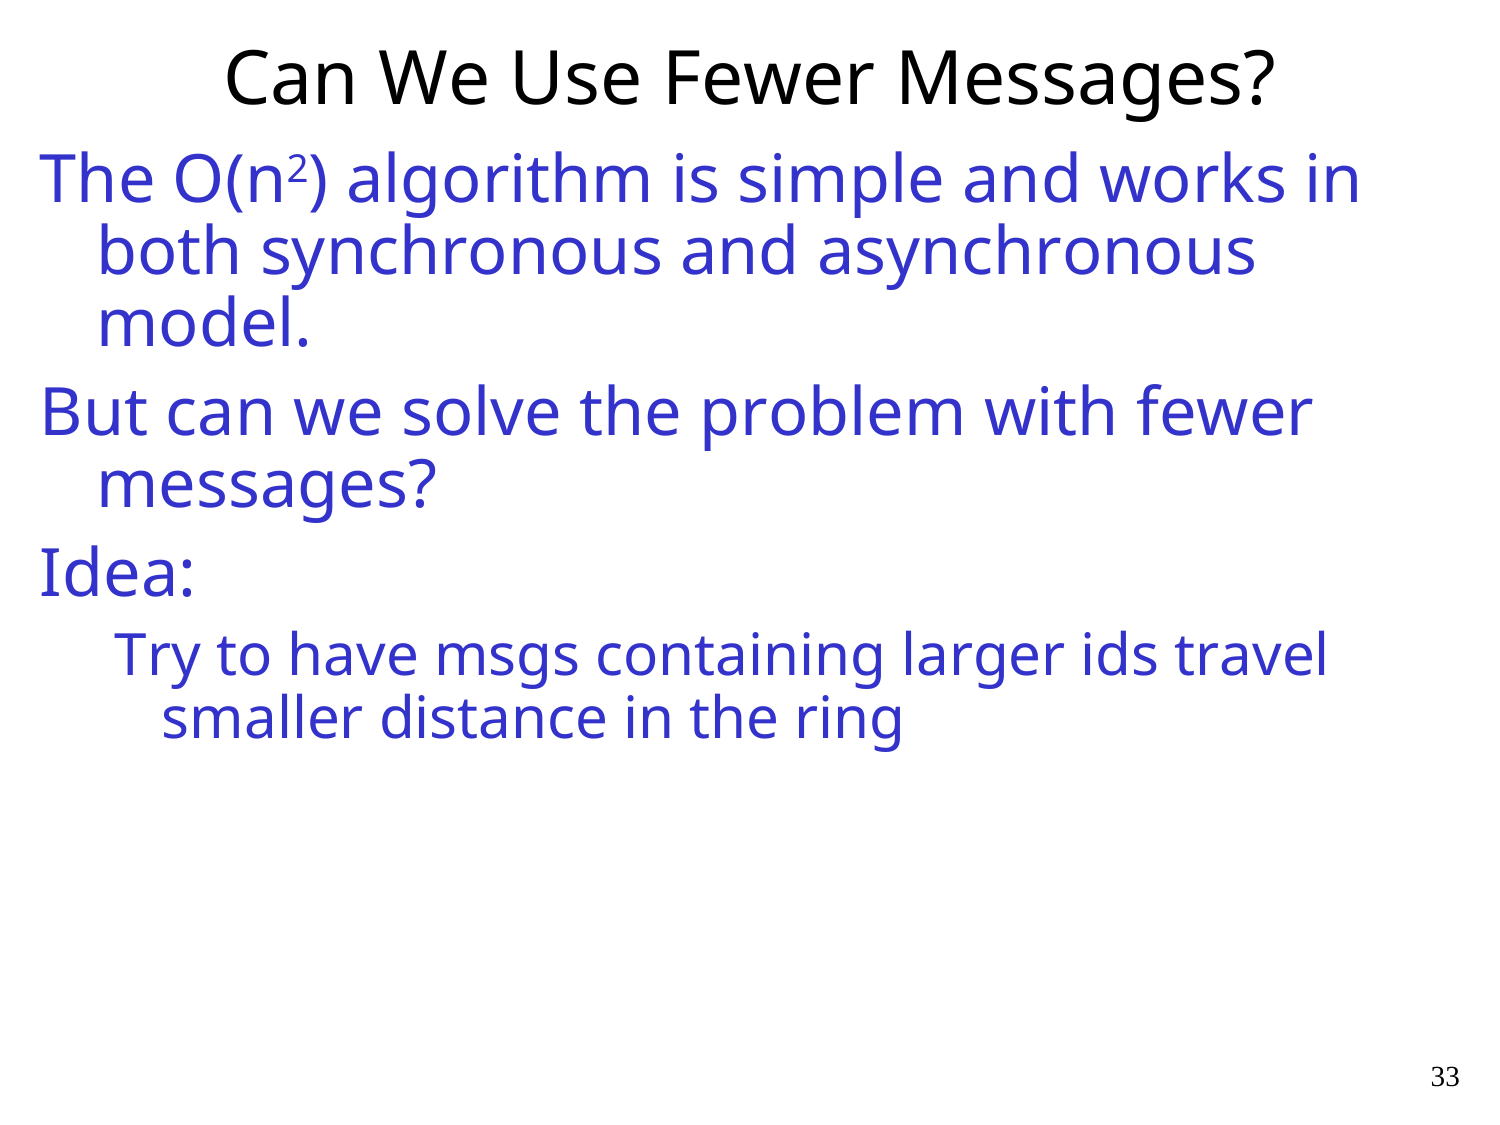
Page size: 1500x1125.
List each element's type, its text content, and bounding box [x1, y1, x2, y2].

text_box <number> [1162, 1049, 1476, 1101]
list The O(n2) algorithm is simple and works in both synchronous and asynchronous model. But can we solve the problem with fewer messages? Idea: Try to have msgs containing larger ids travel smaller distance in the ring [24, 137, 1476, 1038]
title Can We Use Fewer Messages? [24, 24, 1476, 126]
